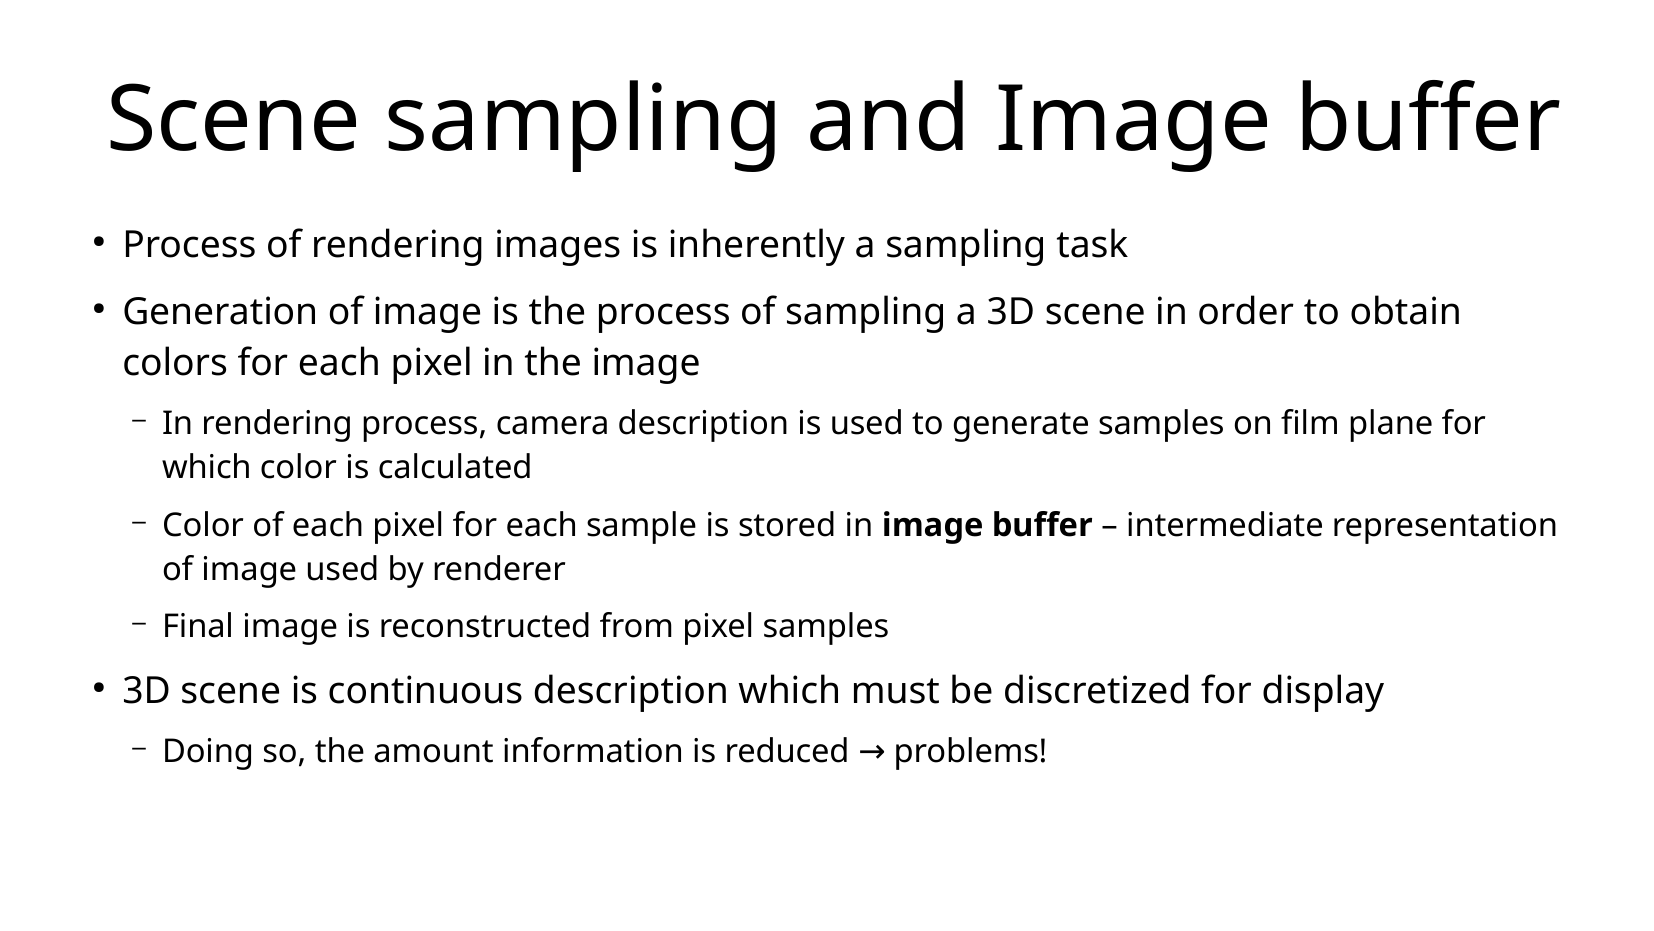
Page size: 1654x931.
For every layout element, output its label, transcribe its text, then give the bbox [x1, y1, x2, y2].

title Scene sampling and Image buffer [82, 37, 1571, 193]
list Process of rendering images is inherently a sampling task Generation of image is the process of sampling a 3D scene in order to obtain colors for each pixel in the image In rendering process, camera description is used to generate samples on film plane for which color is calculated Color of each pixel for each sample is stored in image buffer – intermediate representation of image used by renderer Final image is reconstructed from pixel samples 3D scene is continuous description which must be discretized for display Doing so, the amount information is reduced → problems! [82, 217, 1571, 781]
